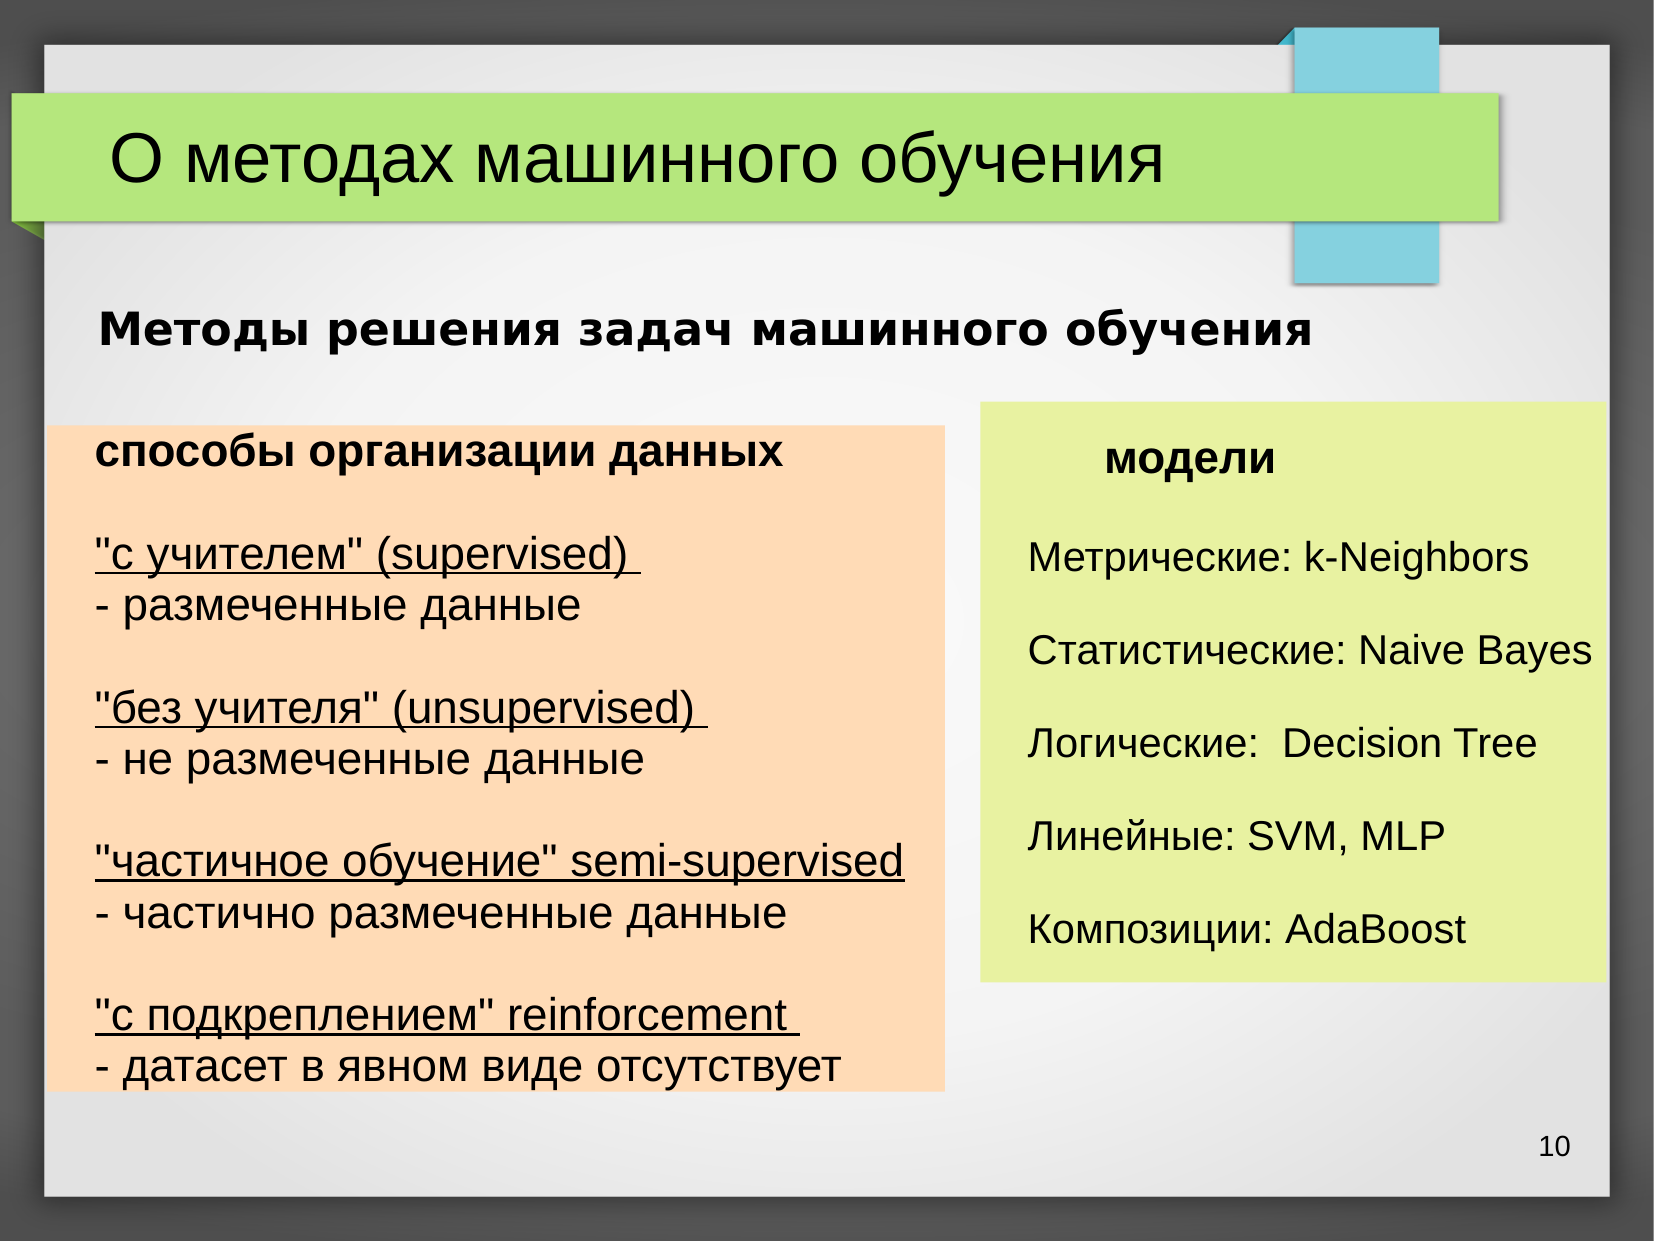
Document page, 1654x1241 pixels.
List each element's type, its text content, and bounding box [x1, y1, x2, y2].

text_box Методы решения задач машинного обучения [82, 295, 1583, 370]
picture [0, 0, 1654, 1241]
text_box способы организации данных "с учителем" (supervised) - размеченные данные "без учителя" (unsupervised) - не размеченные данные "частичное обучение" semi-supervised - частично размеченные данные "с подкреплением" reinforcement - датасет в явном виде отсутствует [47, 425, 945, 1092]
subtitle модели Метрические: k-Neighbors Статистические: Naive Bayes Логические: Decision Tree Линейные: SVM, MLP Композиции: AdaBoost [980, 401, 1607, 983]
title О методах машинного обучения [71, 118, 1205, 199]
